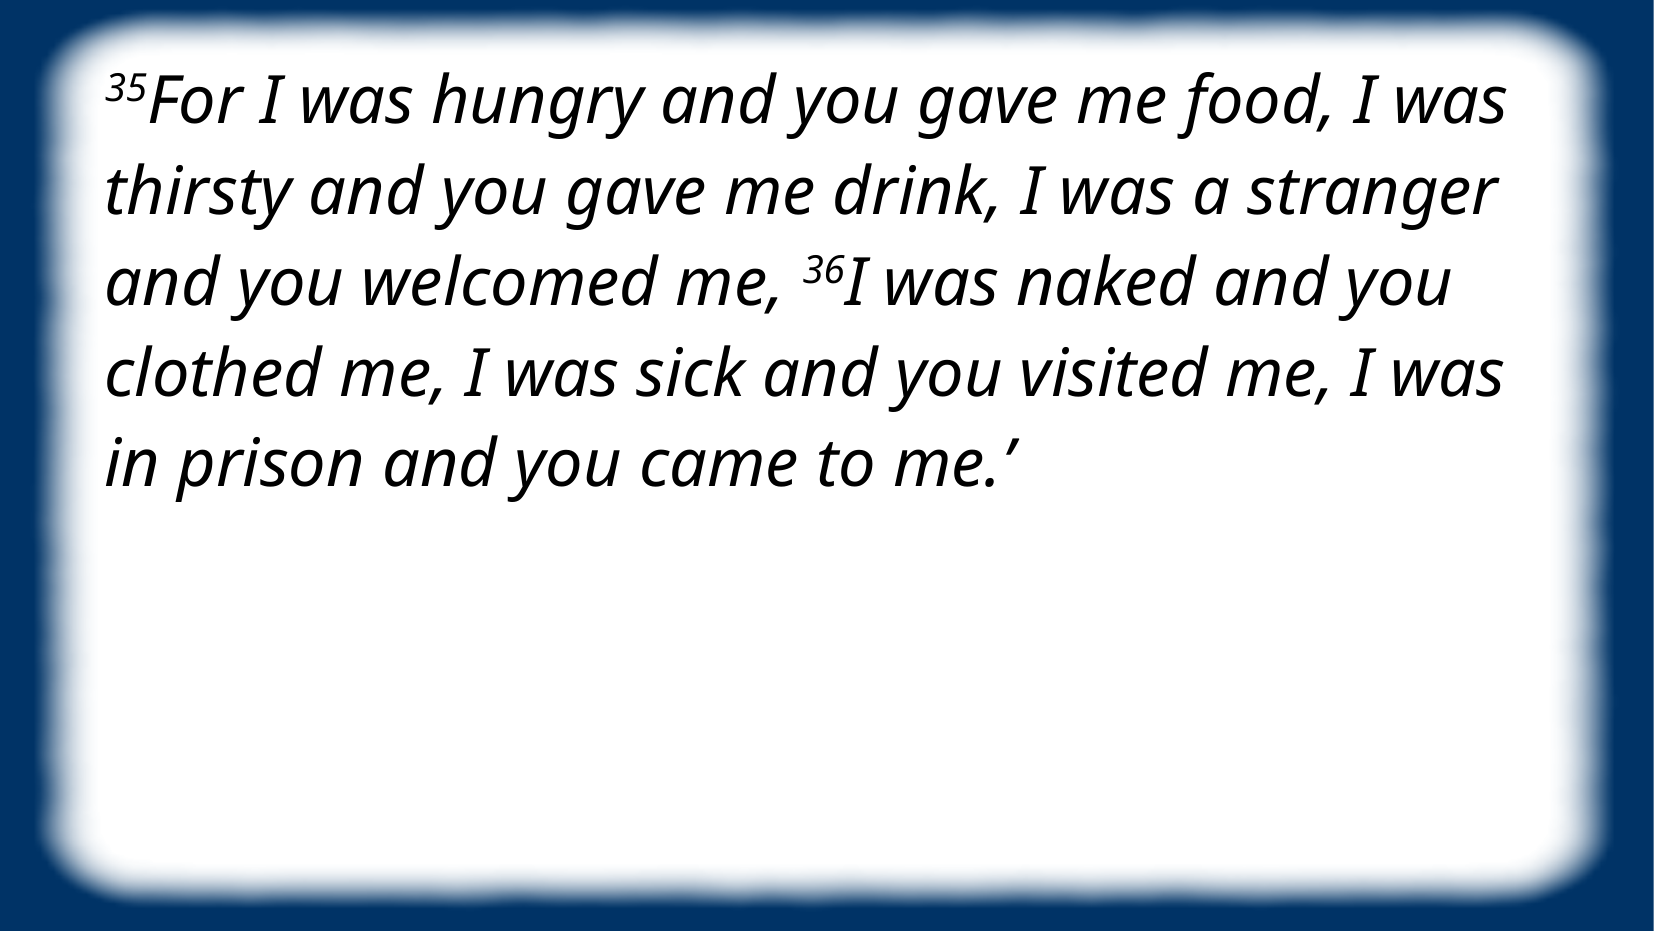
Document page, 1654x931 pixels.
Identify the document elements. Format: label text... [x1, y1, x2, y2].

text_box 35For I was hungry and you gave me food, I was thirsty and you gave me drink, I was a stranger and you welcomed me, 36I was naked and you clothed me, I was sick and you visited me, I was in prison and you came to me.’ [90, 45, 1546, 504]
picture [0, 0, 1654, 931]
